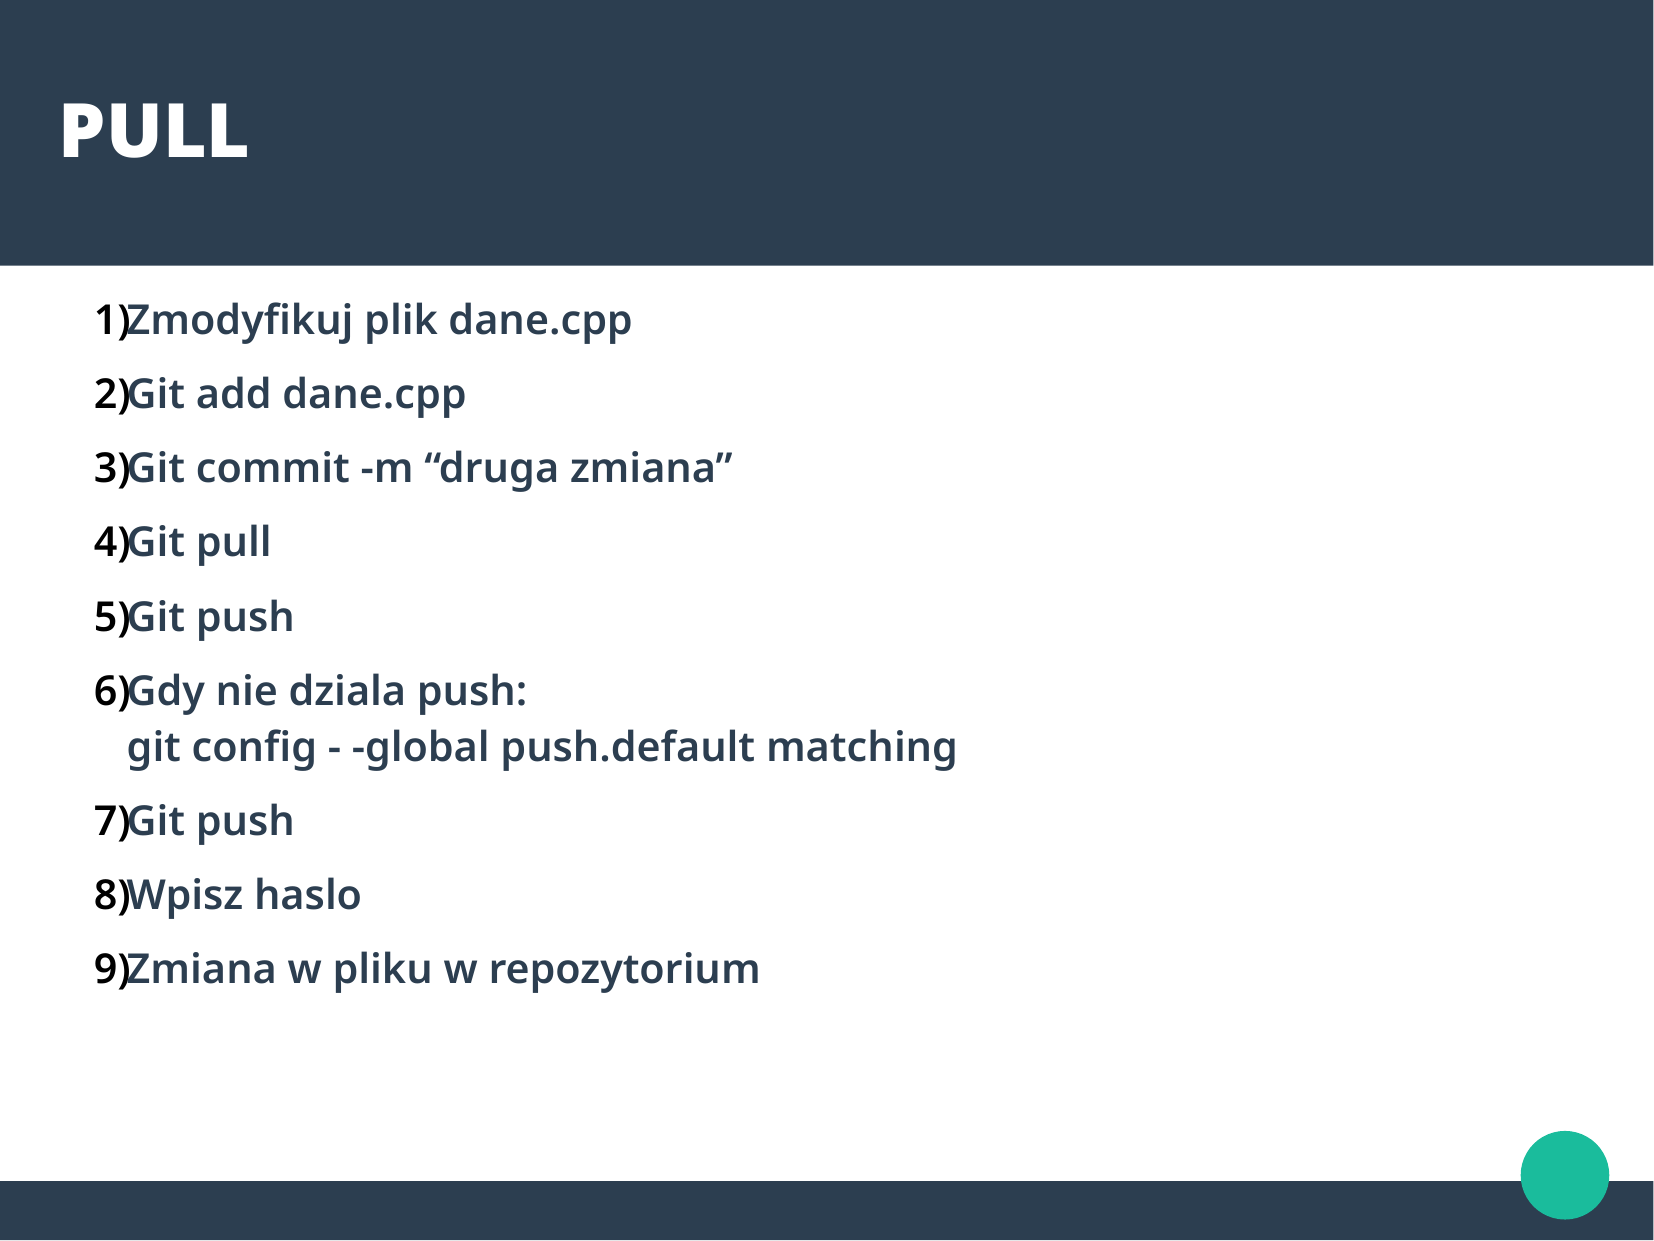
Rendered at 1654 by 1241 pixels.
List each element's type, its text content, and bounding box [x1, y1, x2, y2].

title PULL [59, 49, 1595, 207]
list Zmodyfikuj plik dane.cpp Git add dane.cpp Git commit -m “druga zmiana” Git pull Git push Gdy nie dziala push: git config - -global push.default matching Git push Wpisz haslo Zmiana w pliku w repozytorium [82, 290, 1571, 1010]
